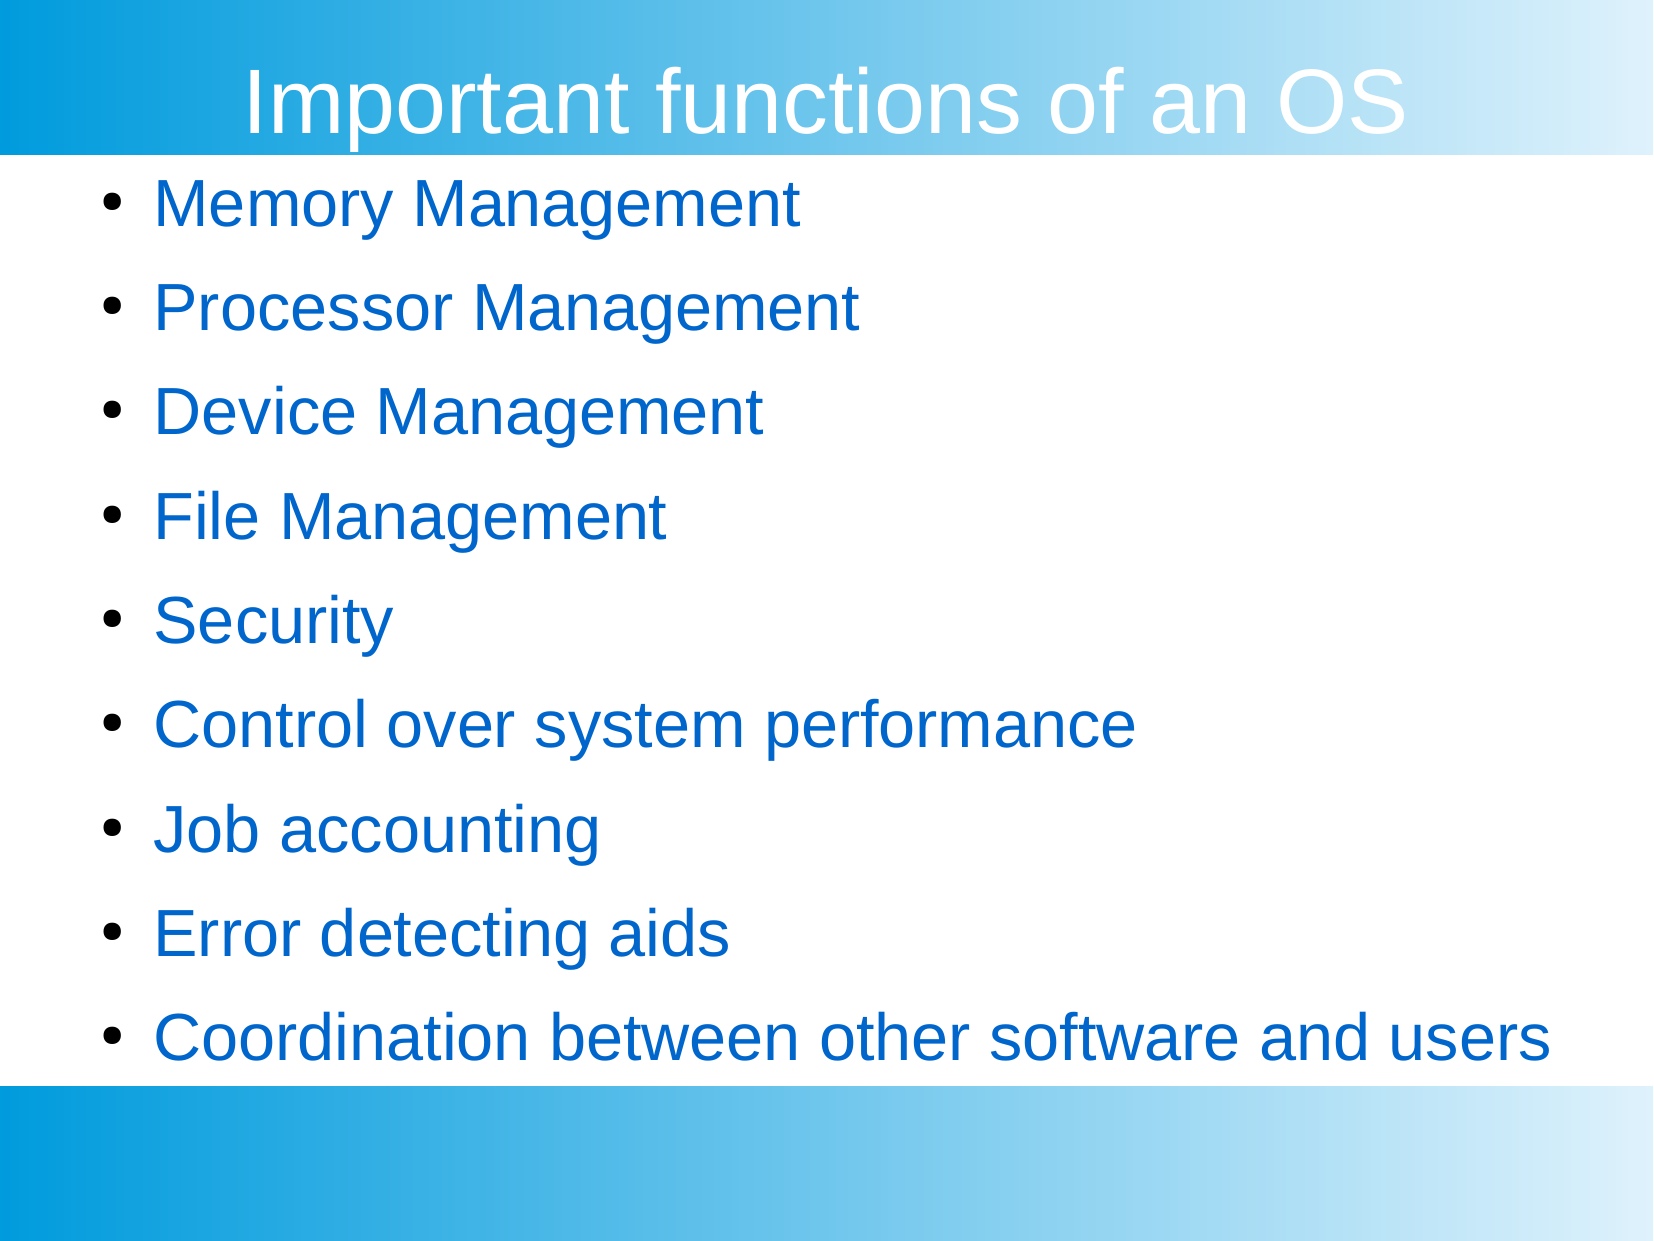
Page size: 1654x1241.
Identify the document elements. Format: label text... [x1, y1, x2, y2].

list Memory Management Processor Management Device Management File Management Security Control over system performance Job accounting Error detecting aids Coordination between other software and users [82, 165, 1571, 1096]
title Important functions of an OS [82, 49, 1571, 155]
